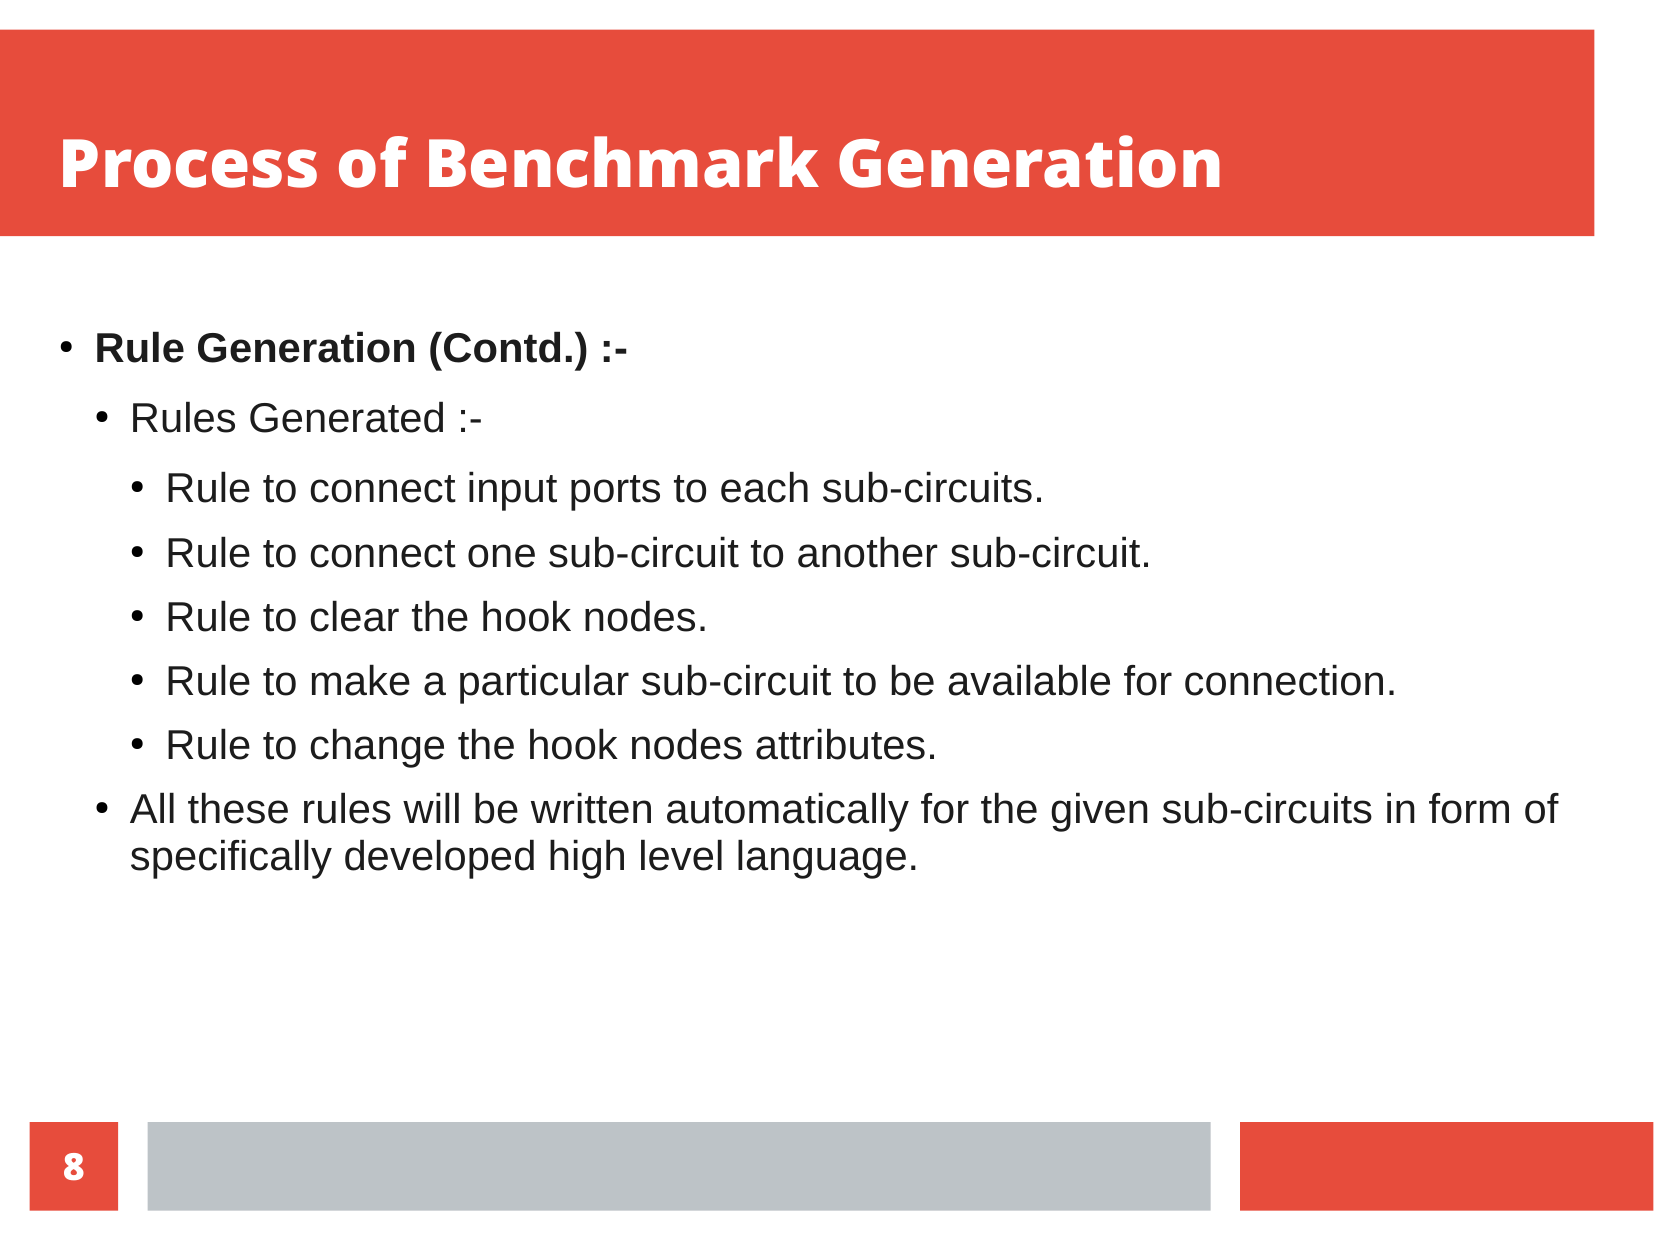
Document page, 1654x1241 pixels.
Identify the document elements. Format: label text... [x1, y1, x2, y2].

list Rule Generation (Contd.) :- Rules Generated :- Rule to connect input ports to each sub-circuits. Rule to connect one sub-circuit to another sub-circuit. Rule to clear the hook nodes. Rule to make a particular sub-circuit to be available for connection. Rule to change the hook nodes attributes. All these rules will be written automatically for the given sub-circuits in form of specifically developed high level language. [59, 324, 1565, 1093]
title Process of Benchmark Generation [59, 59, 1595, 207]
